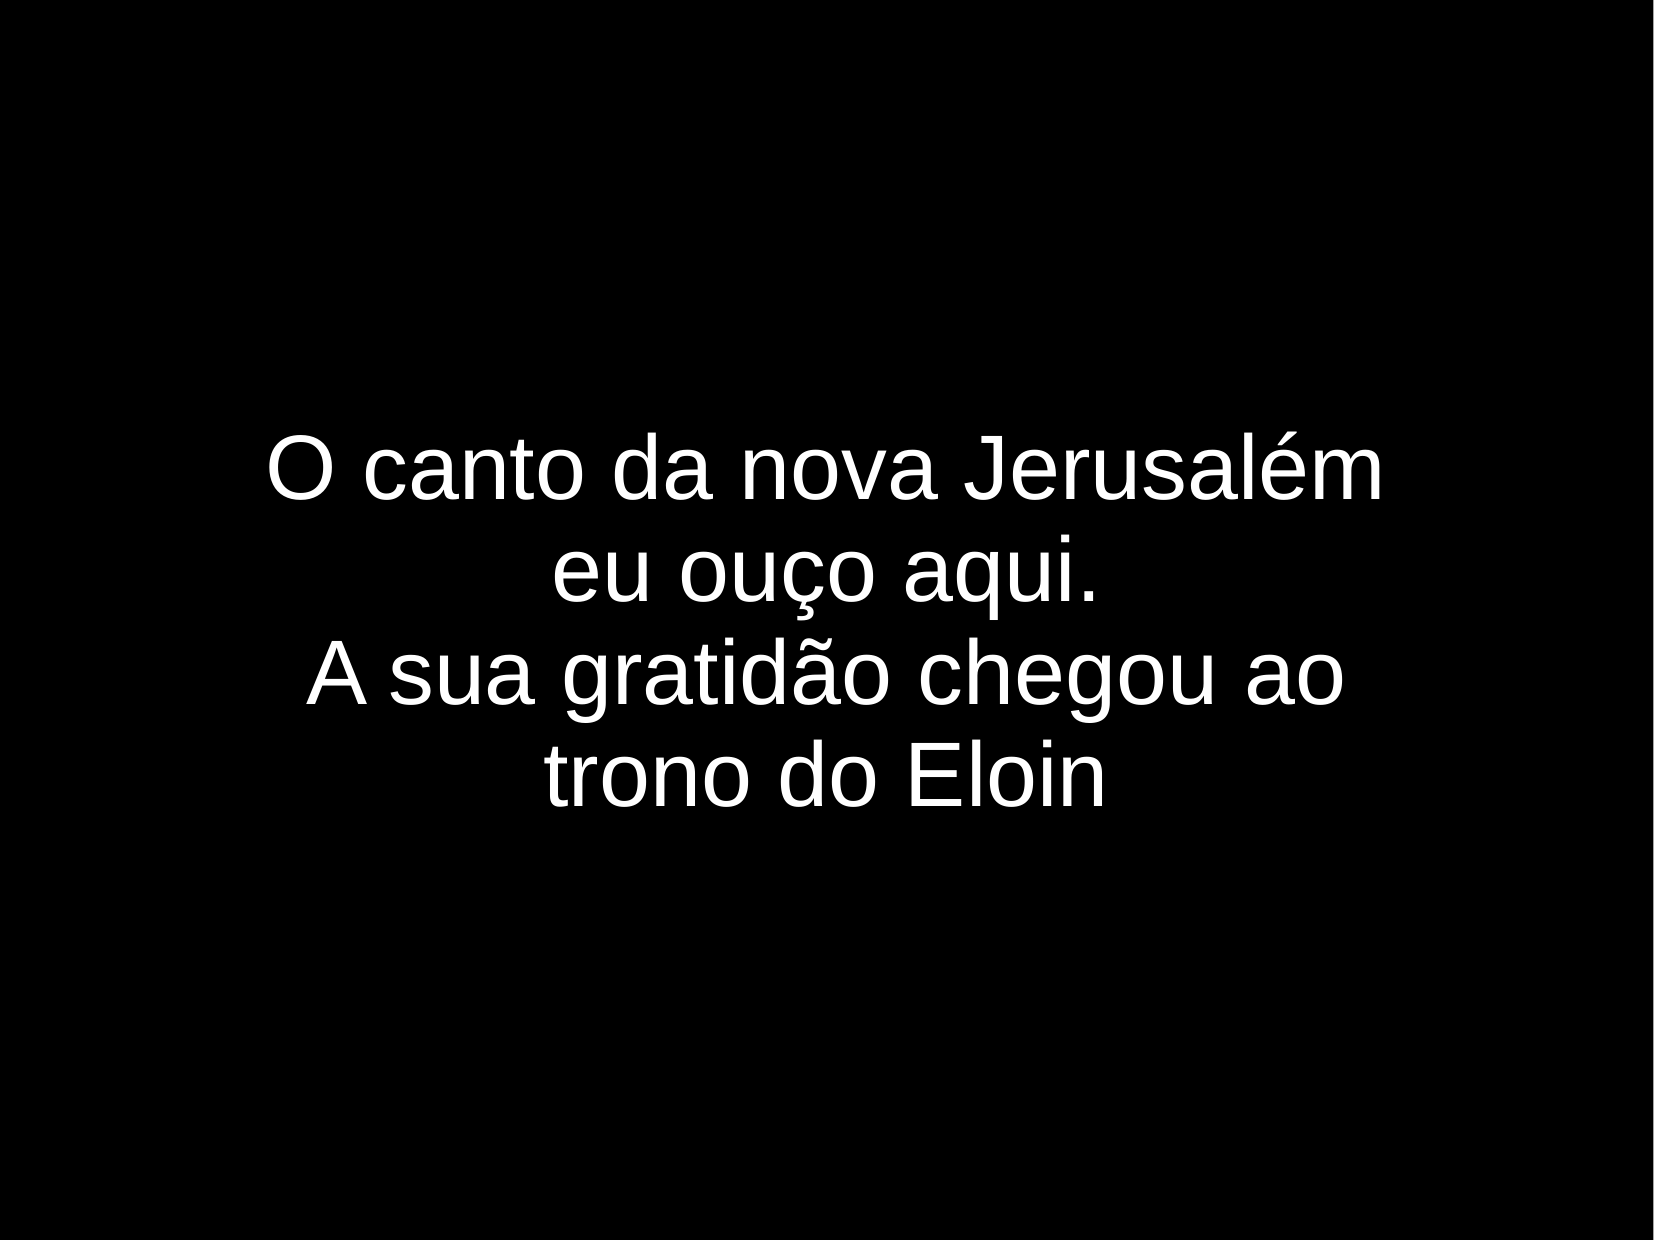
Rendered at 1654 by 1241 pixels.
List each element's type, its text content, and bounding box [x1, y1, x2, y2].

subtitle O canto da nova Jerusalém eu ouço aqui. A sua gratidão chegou ao trono do Eloin [82, 49, 1571, 1193]
